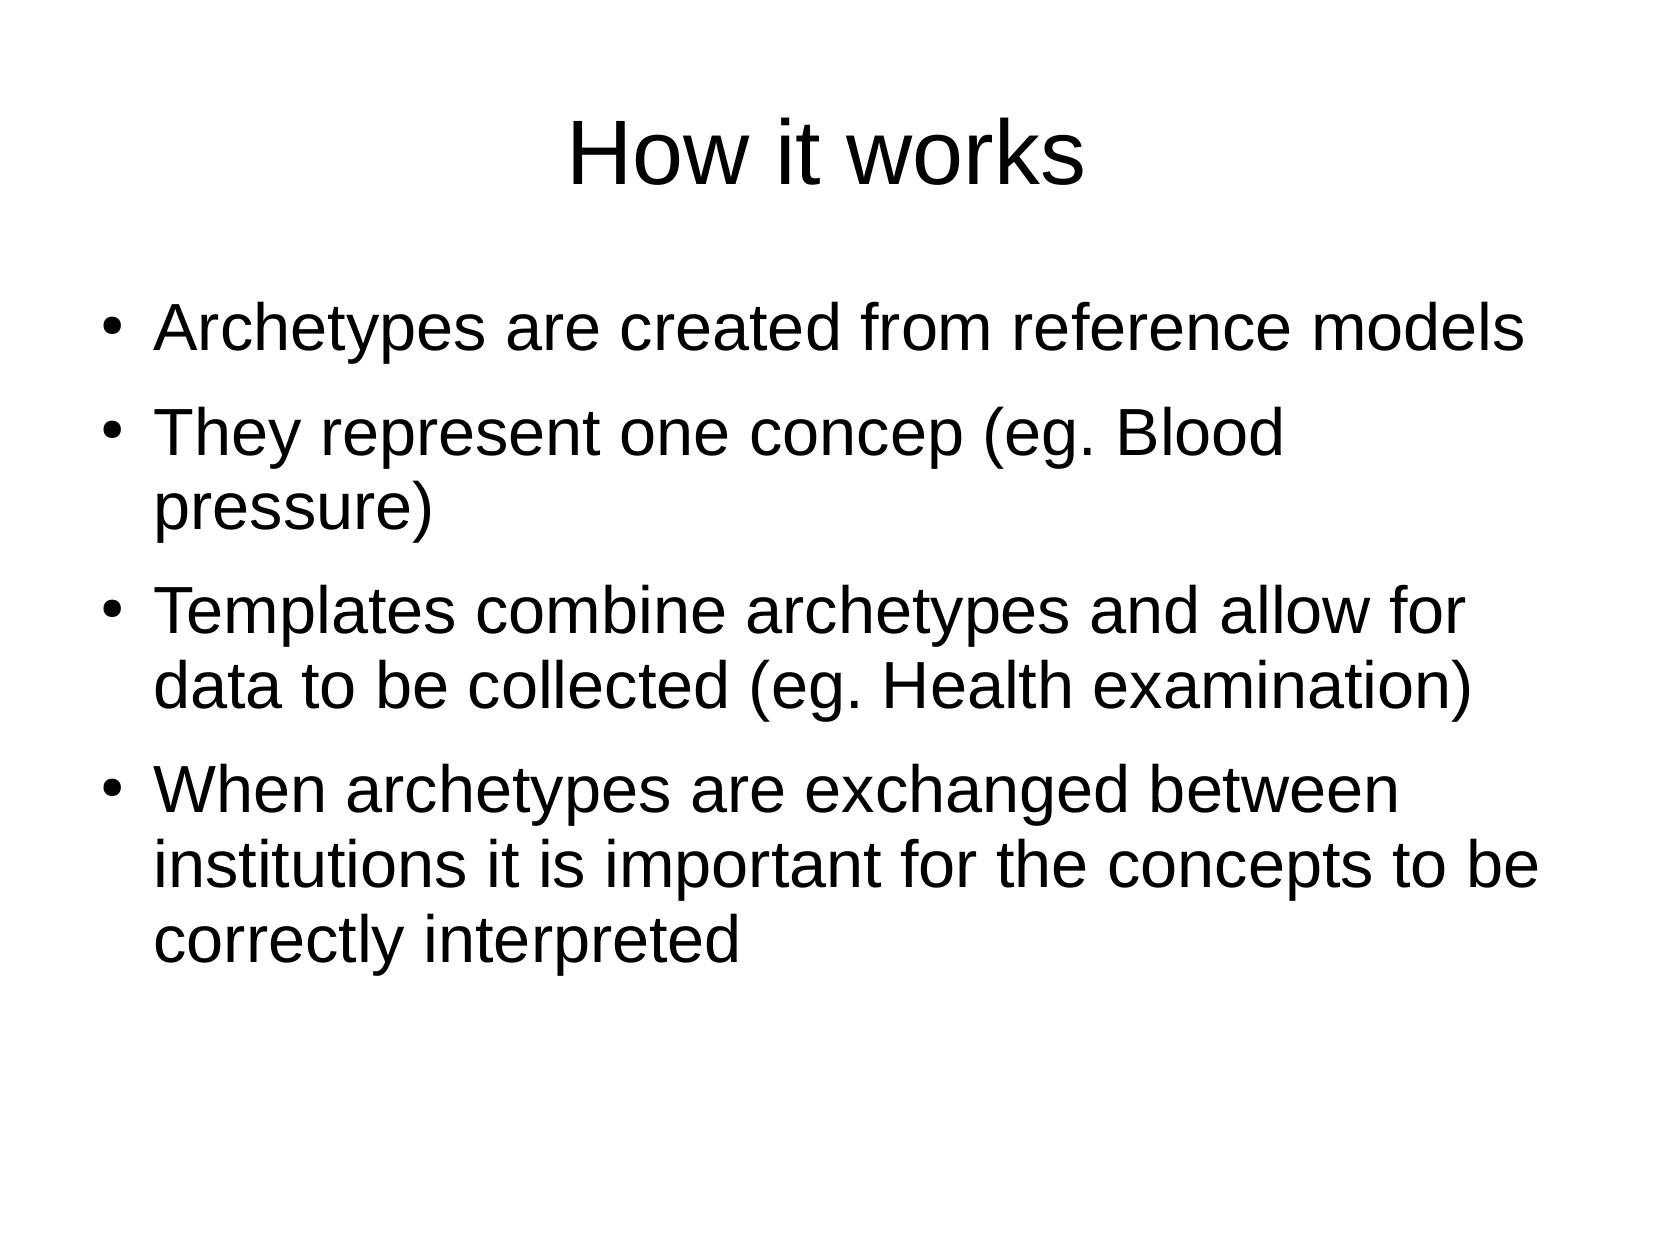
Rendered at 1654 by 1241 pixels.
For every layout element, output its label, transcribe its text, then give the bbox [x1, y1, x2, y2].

list Archetypes are created from reference models They represent one concep (eg. Blood pressure) Templates combine archetypes and allow for data to be collected (eg. Health examination) When archetypes are exchanged between institutions it is important for the concepts to be correctly interpreted [82, 290, 1571, 1109]
title How it works [82, 49, 1571, 257]
